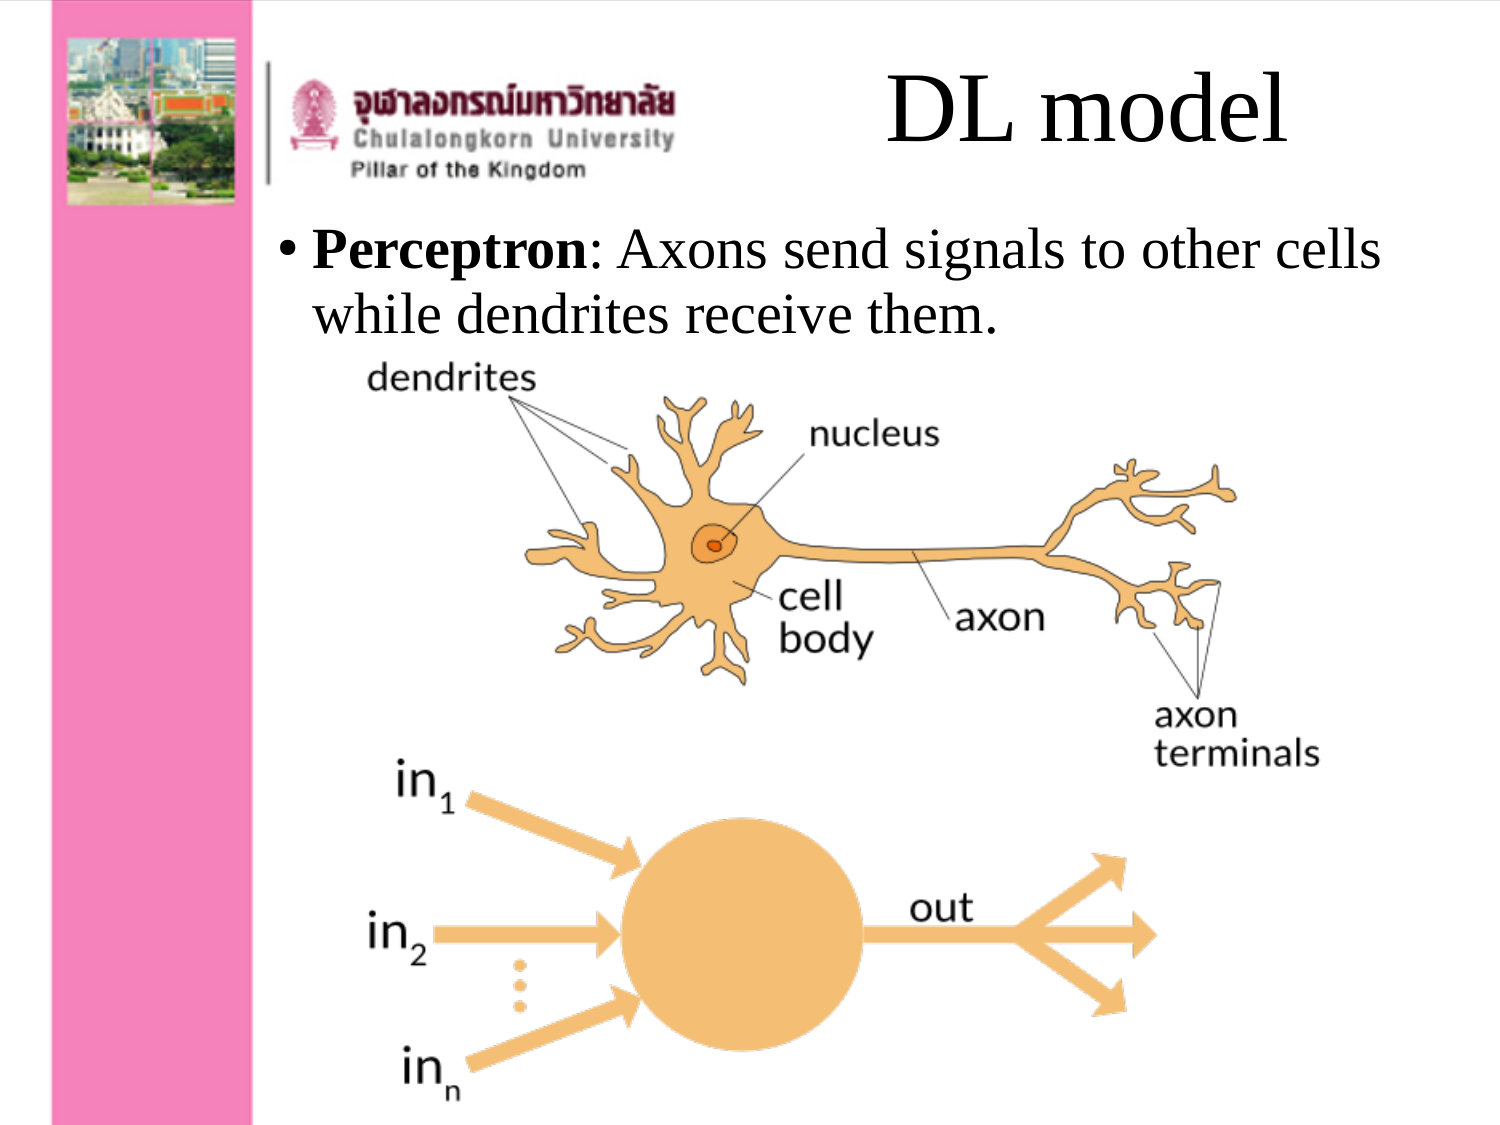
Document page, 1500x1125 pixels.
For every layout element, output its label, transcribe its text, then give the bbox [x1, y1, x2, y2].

picture [0, 0, 1500, 1125]
text_box Perceptron: Axons send signals to other cells while dendrites receive them. [262, 209, 1500, 886]
title DL model [705, 18, 1471, 197]
